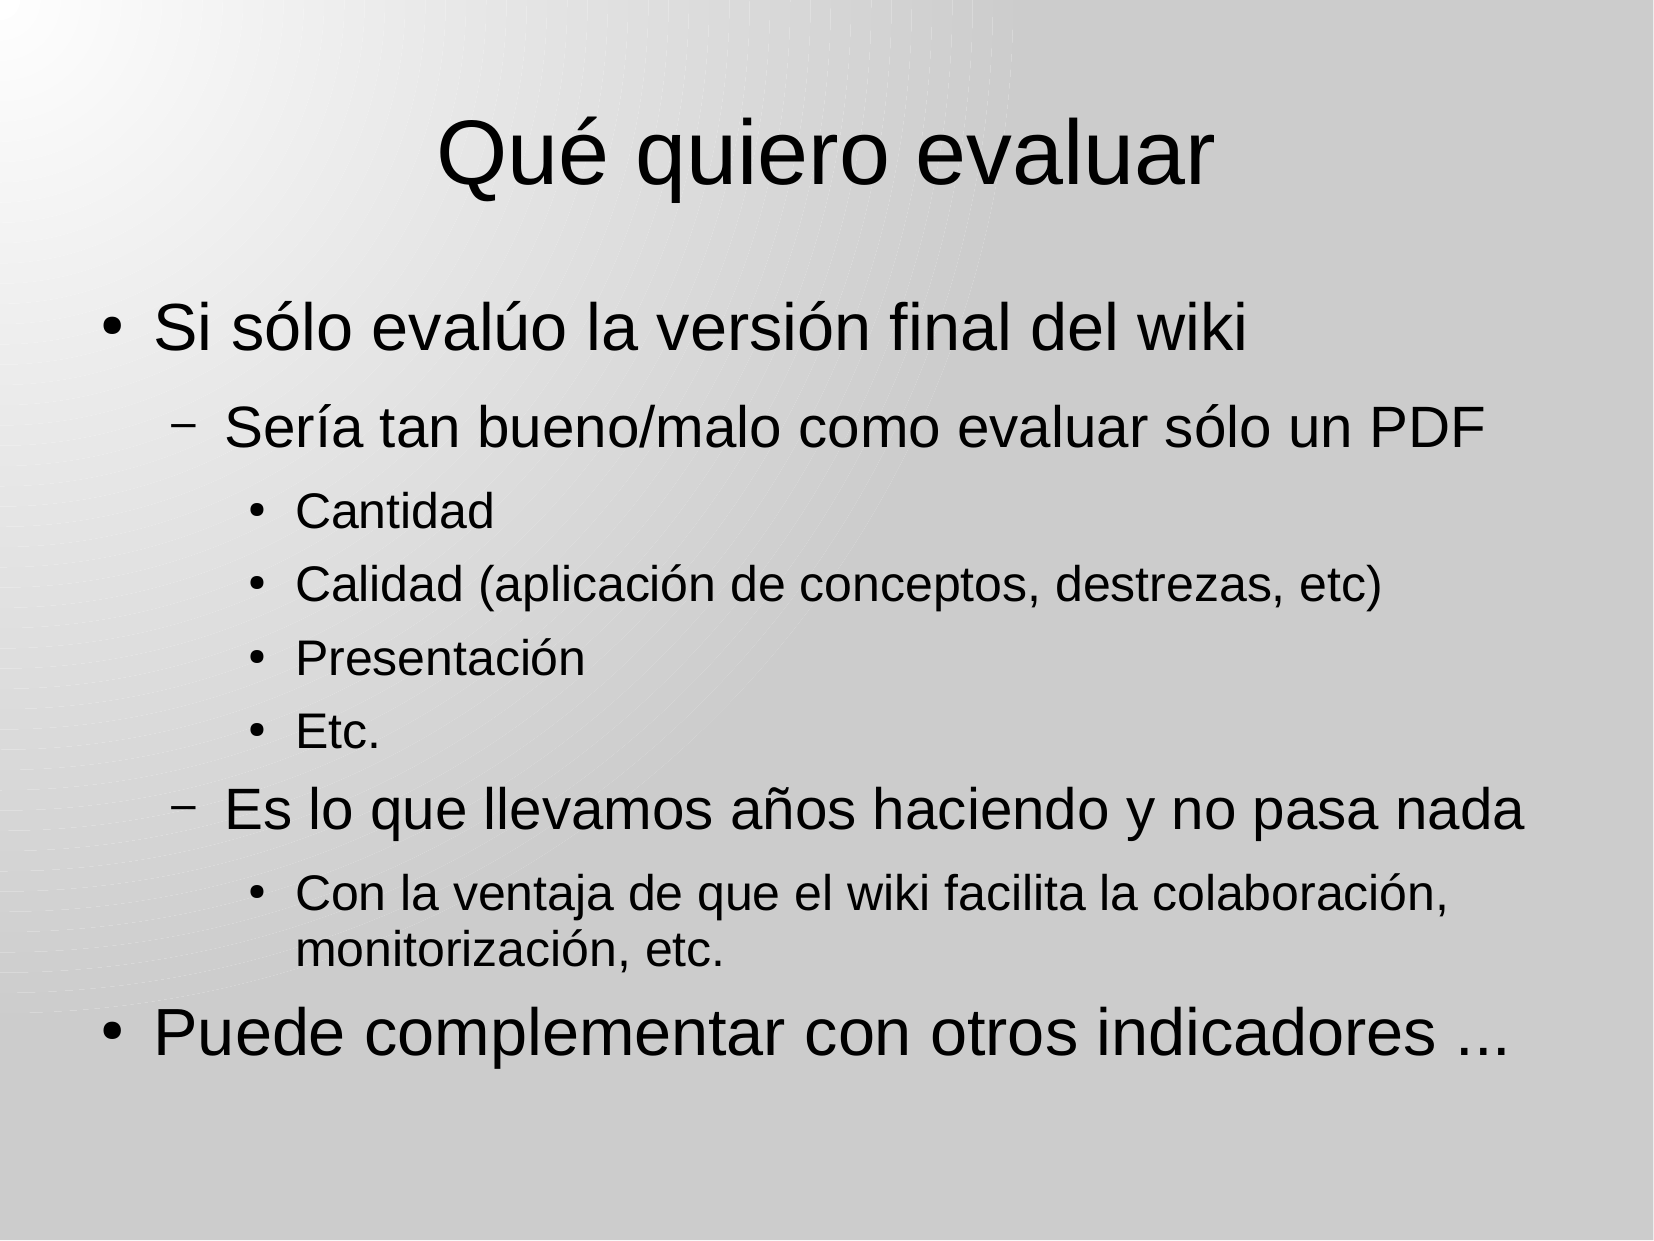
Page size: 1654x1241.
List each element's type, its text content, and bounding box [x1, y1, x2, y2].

list Si sólo evalúo la versión final del wiki Sería tan bueno/malo como evaluar sólo un PDF Cantidad Calidad (aplicación de conceptos, destrezas, etc) Presentación Etc. Es lo que llevamos años haciendo y no pasa nada Con la ventaja de que el wiki facilita la colaboración, monitorización, etc. Puede complementar con otros indicadores ... [82, 290, 1538, 1109]
title Qué quiero evaluar [82, 49, 1571, 257]
